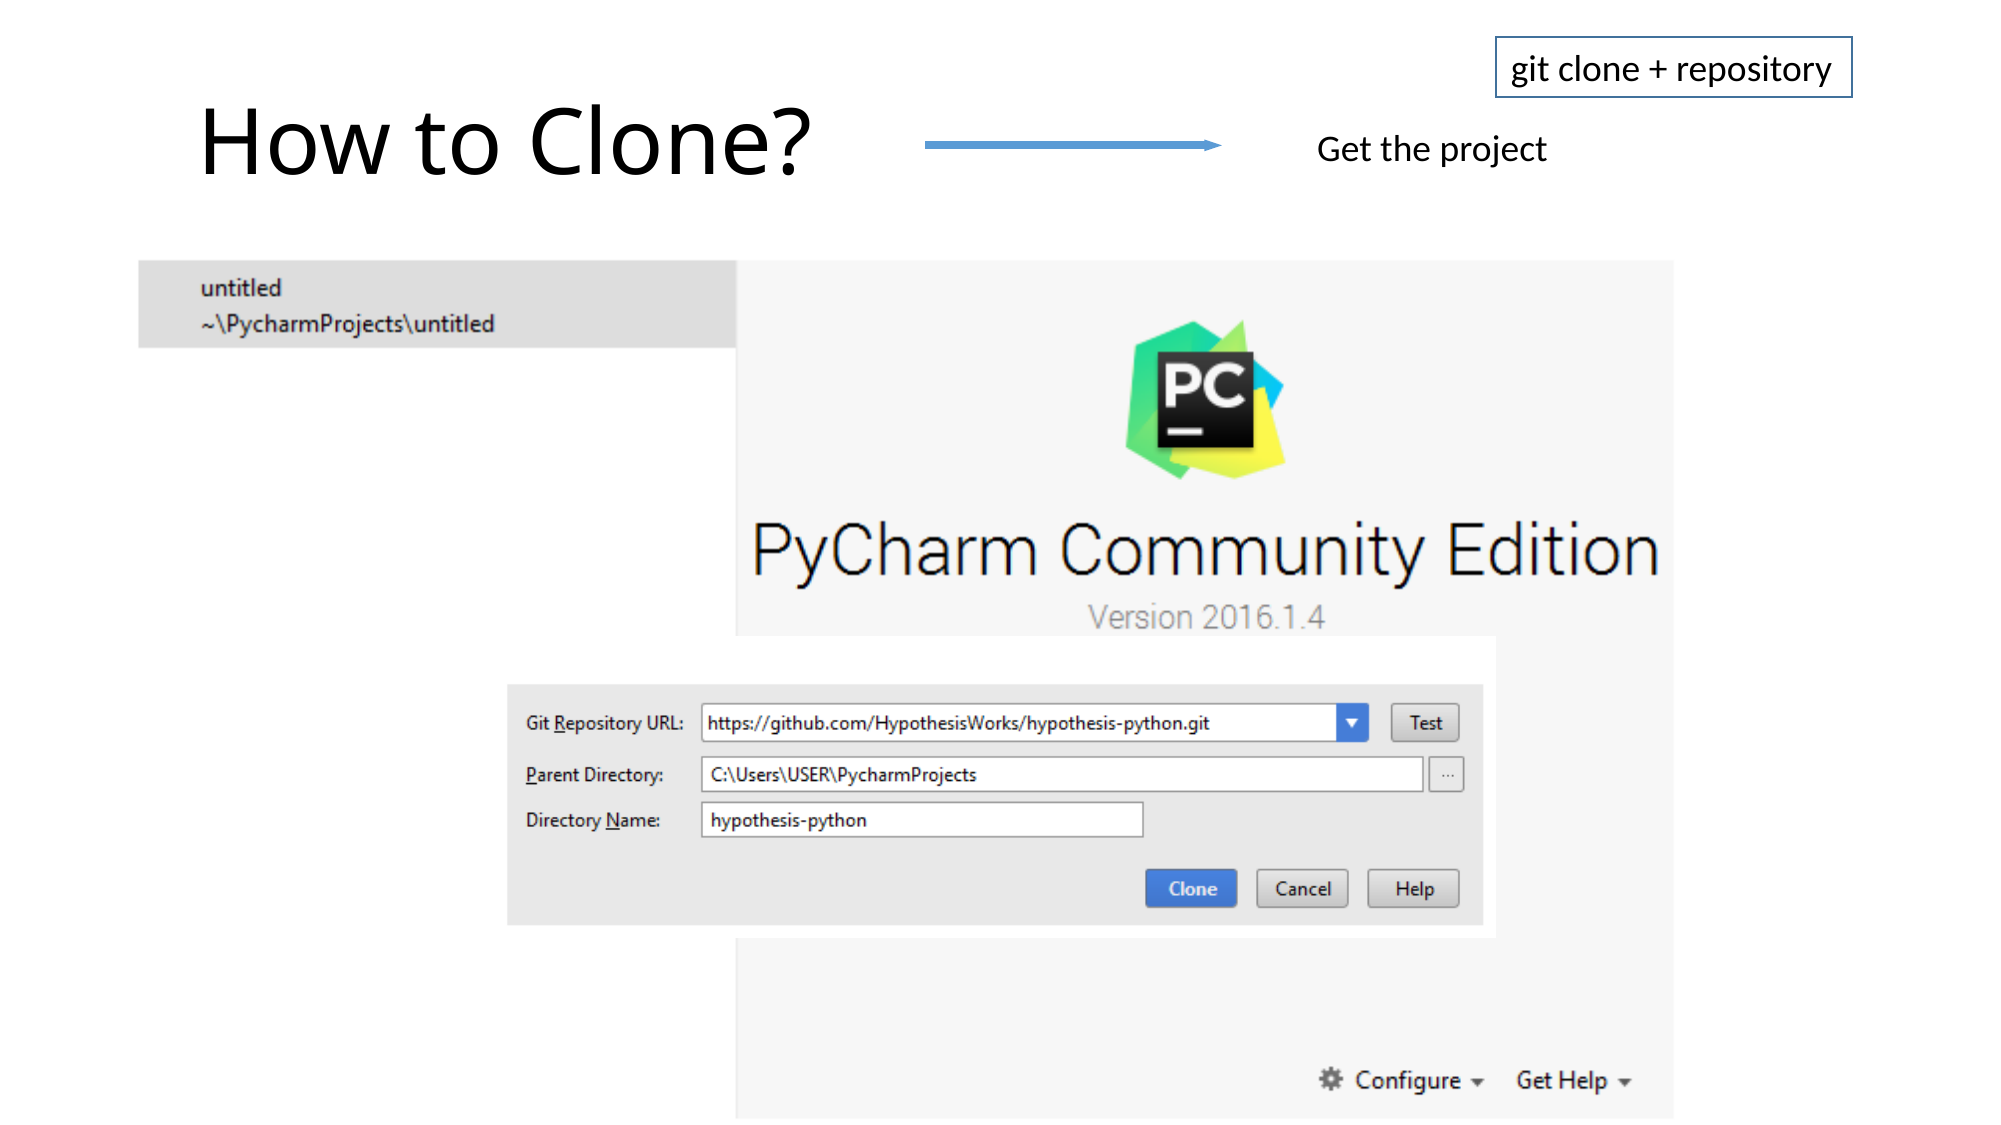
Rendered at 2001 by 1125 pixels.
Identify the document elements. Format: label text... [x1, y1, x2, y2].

title How to Clone? [182, 36, 1908, 255]
text_box git clone + repository [1497, 38, 1851, 96]
text_box Get the project [1302, 116, 1566, 178]
picture [133, 209, 1680, 1125]
